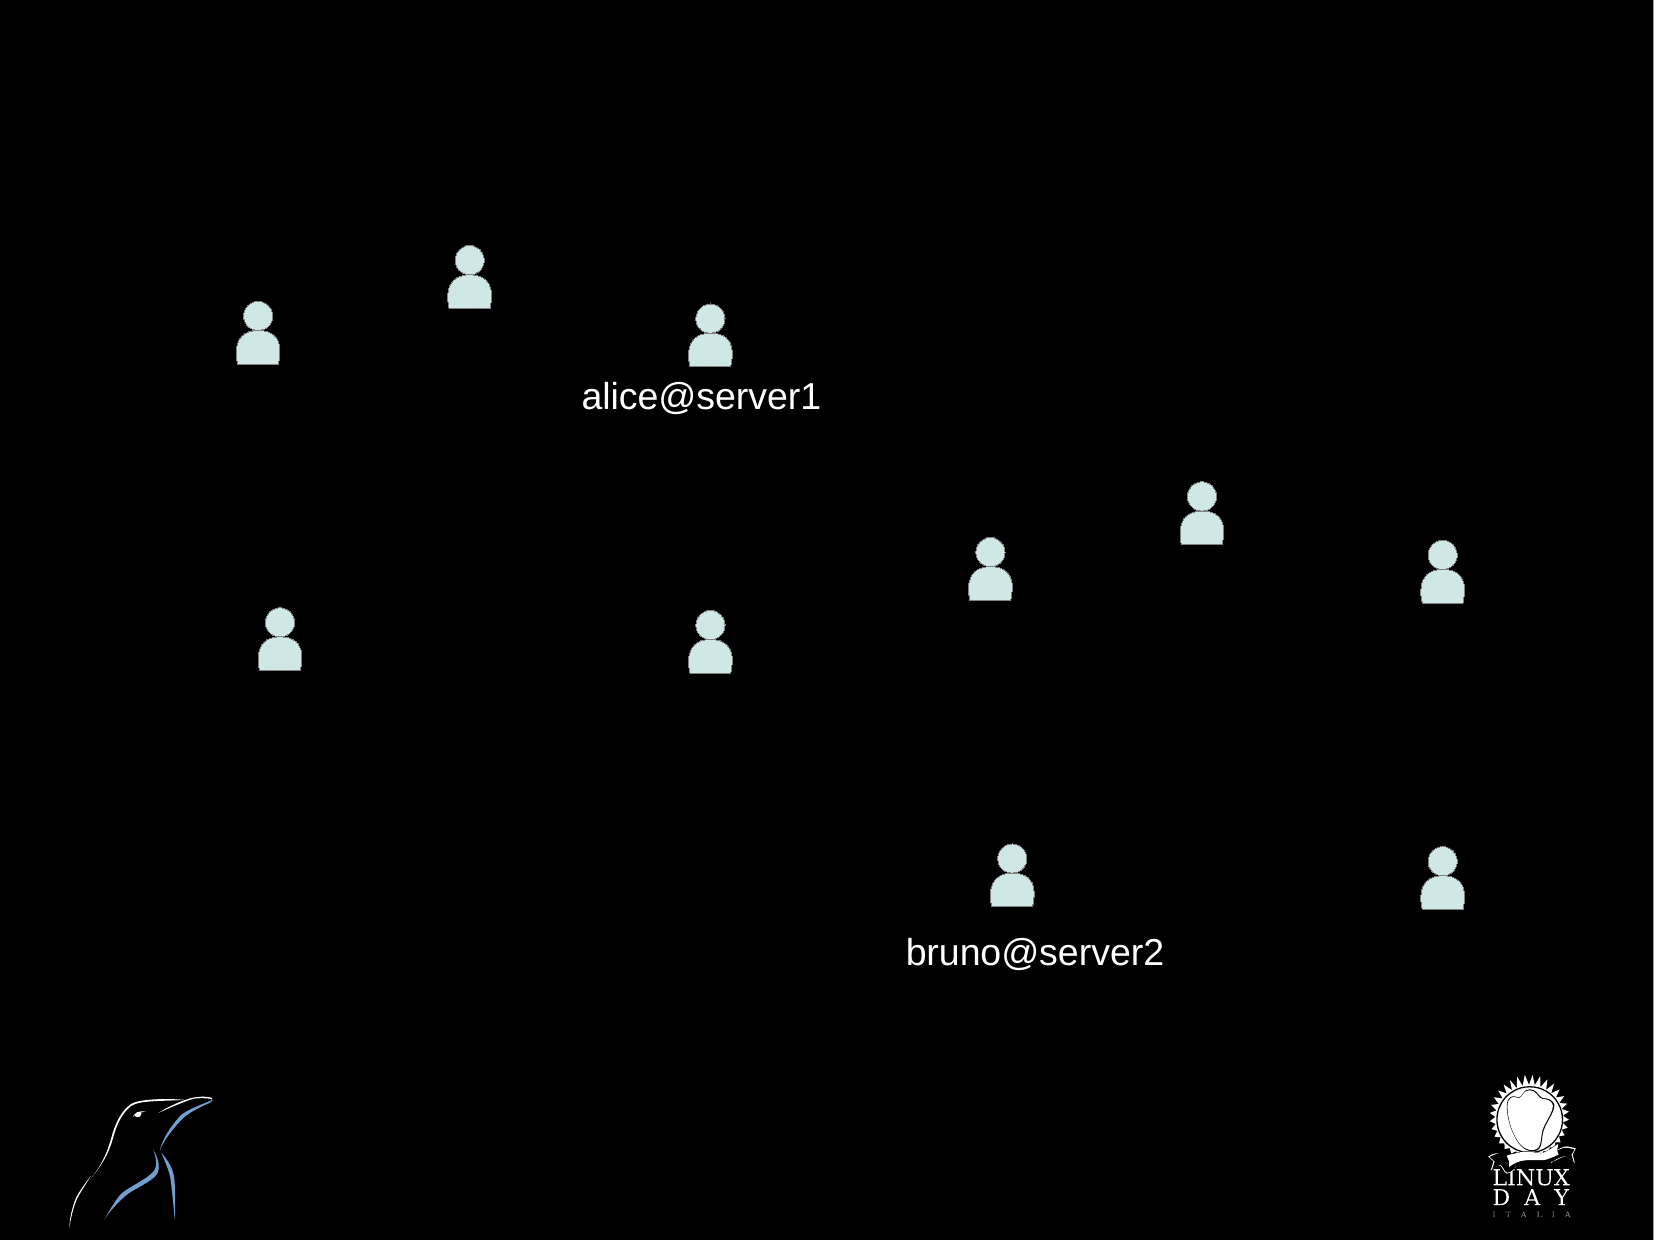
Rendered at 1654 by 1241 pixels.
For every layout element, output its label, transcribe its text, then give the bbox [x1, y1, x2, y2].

text_box [236, 301, 280, 365]
text_box [990, 843, 1035, 907]
text_box [968, 537, 1013, 601]
text_box [1420, 540, 1465, 604]
text_box [688, 610, 733, 674]
text_box [447, 245, 492, 309]
text_box [258, 607, 302, 671]
text_box [1420, 846, 1465, 910]
text_box bruno@server2 [891, 923, 1250, 981]
text_box [1180, 481, 1224, 545]
text_box alice@server1 [566, 368, 907, 426]
text_box [688, 303, 733, 367]
